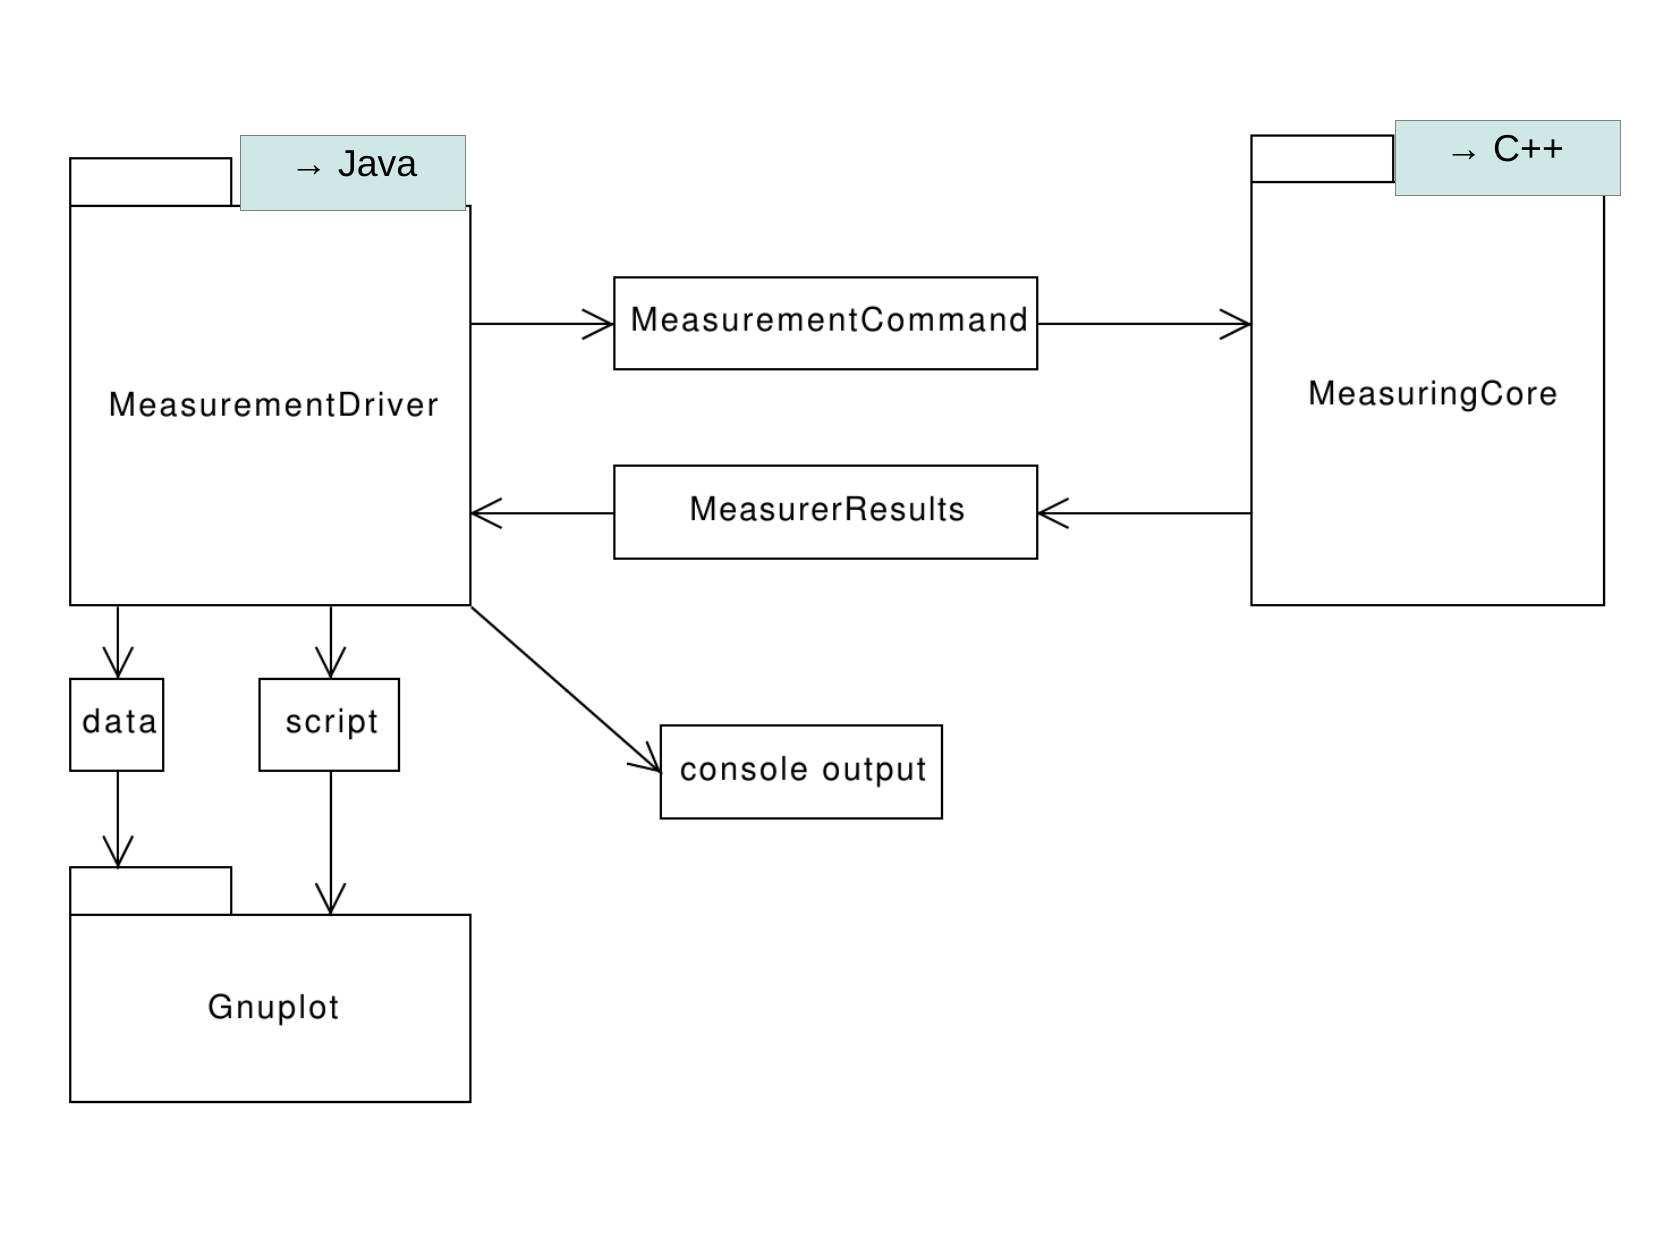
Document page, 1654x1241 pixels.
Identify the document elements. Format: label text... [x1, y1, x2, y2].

picture [0, 88, 1654, 1152]
text_box → Java [240, 135, 466, 211]
text_box → C++ [1395, 120, 1621, 196]
